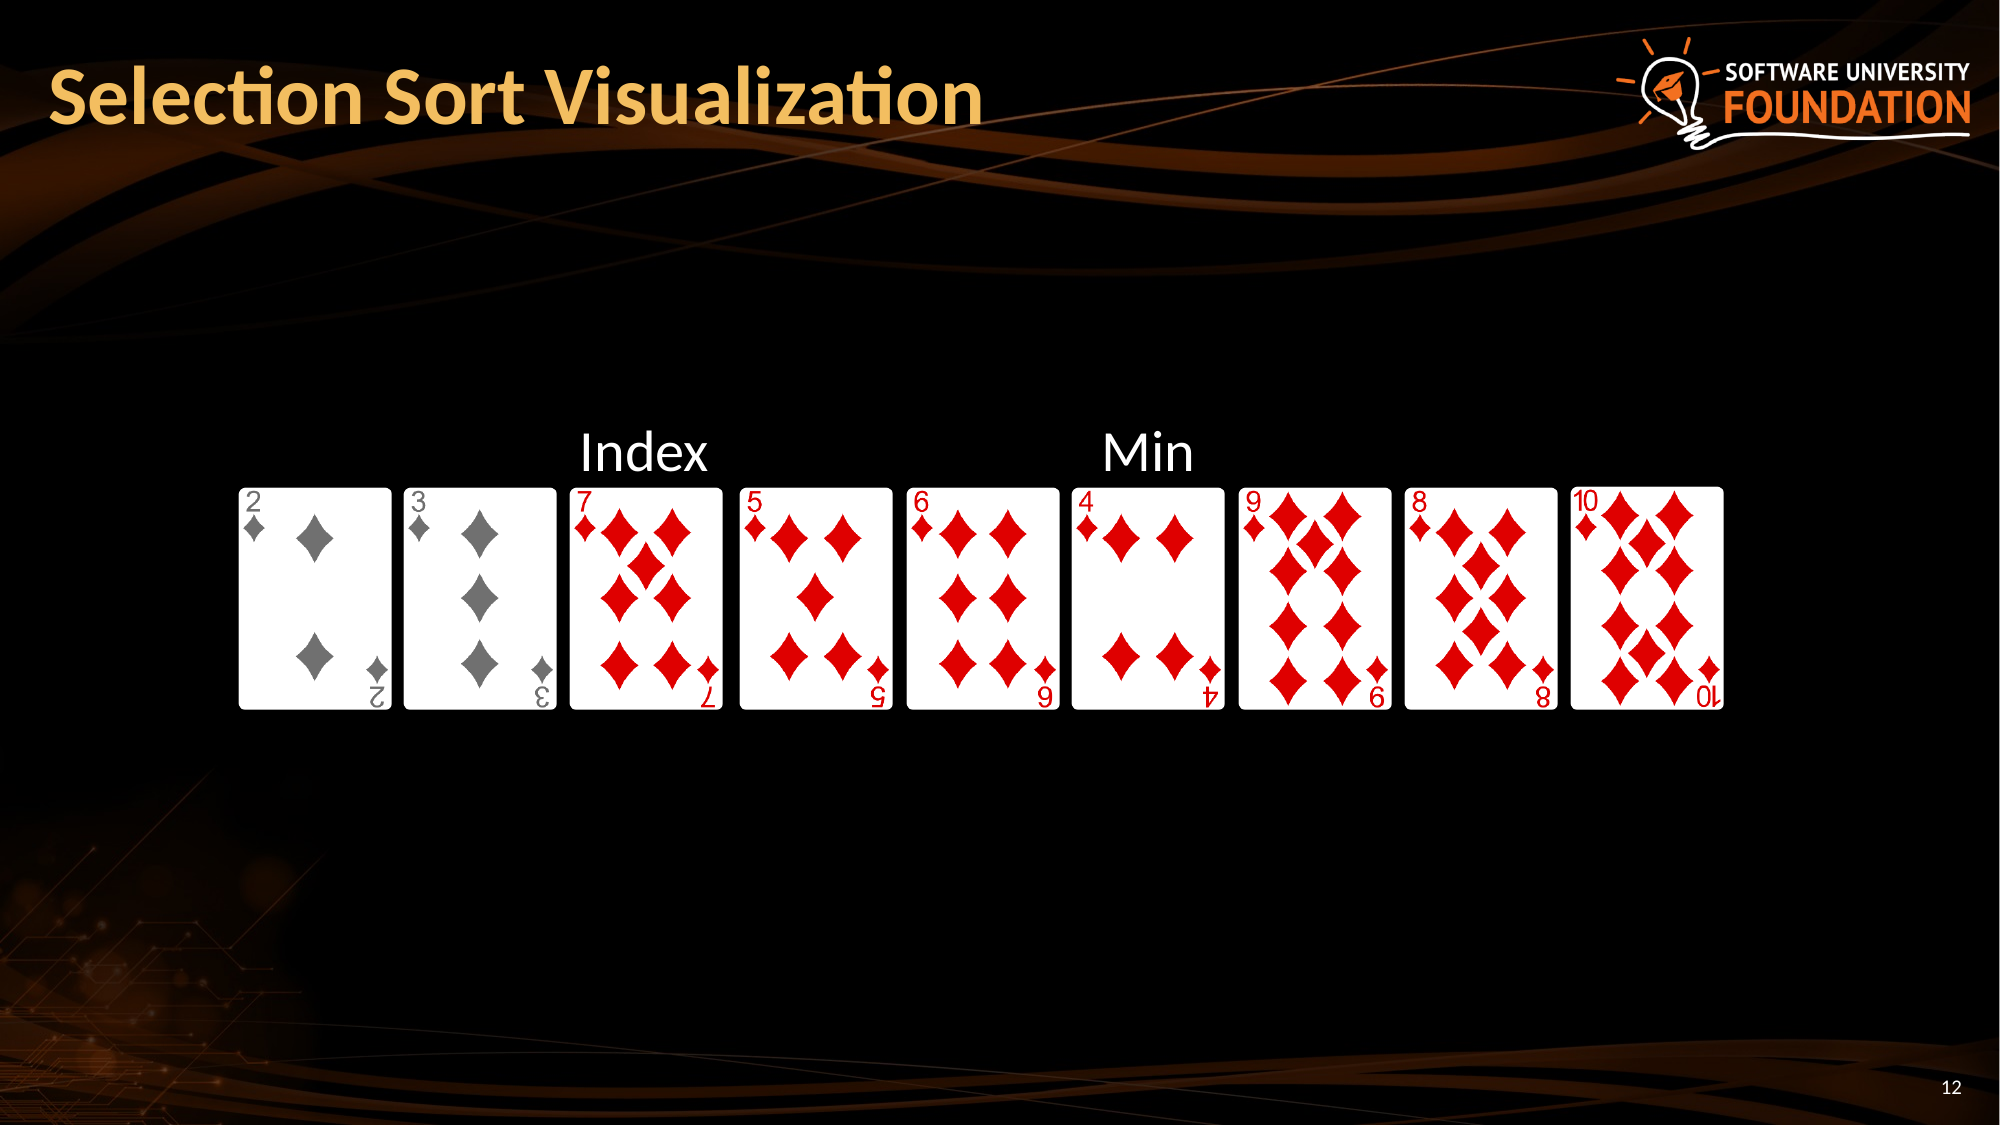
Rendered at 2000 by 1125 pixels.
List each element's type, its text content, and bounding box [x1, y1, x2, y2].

slide_number <number> [1897, 1070, 1968, 1103]
picture [0, 0, 2000, 1125]
title Selection Sort Visualization [30, 6, 1602, 189]
text_box Index [565, 405, 725, 491]
text_box Min [1087, 405, 1211, 491]
